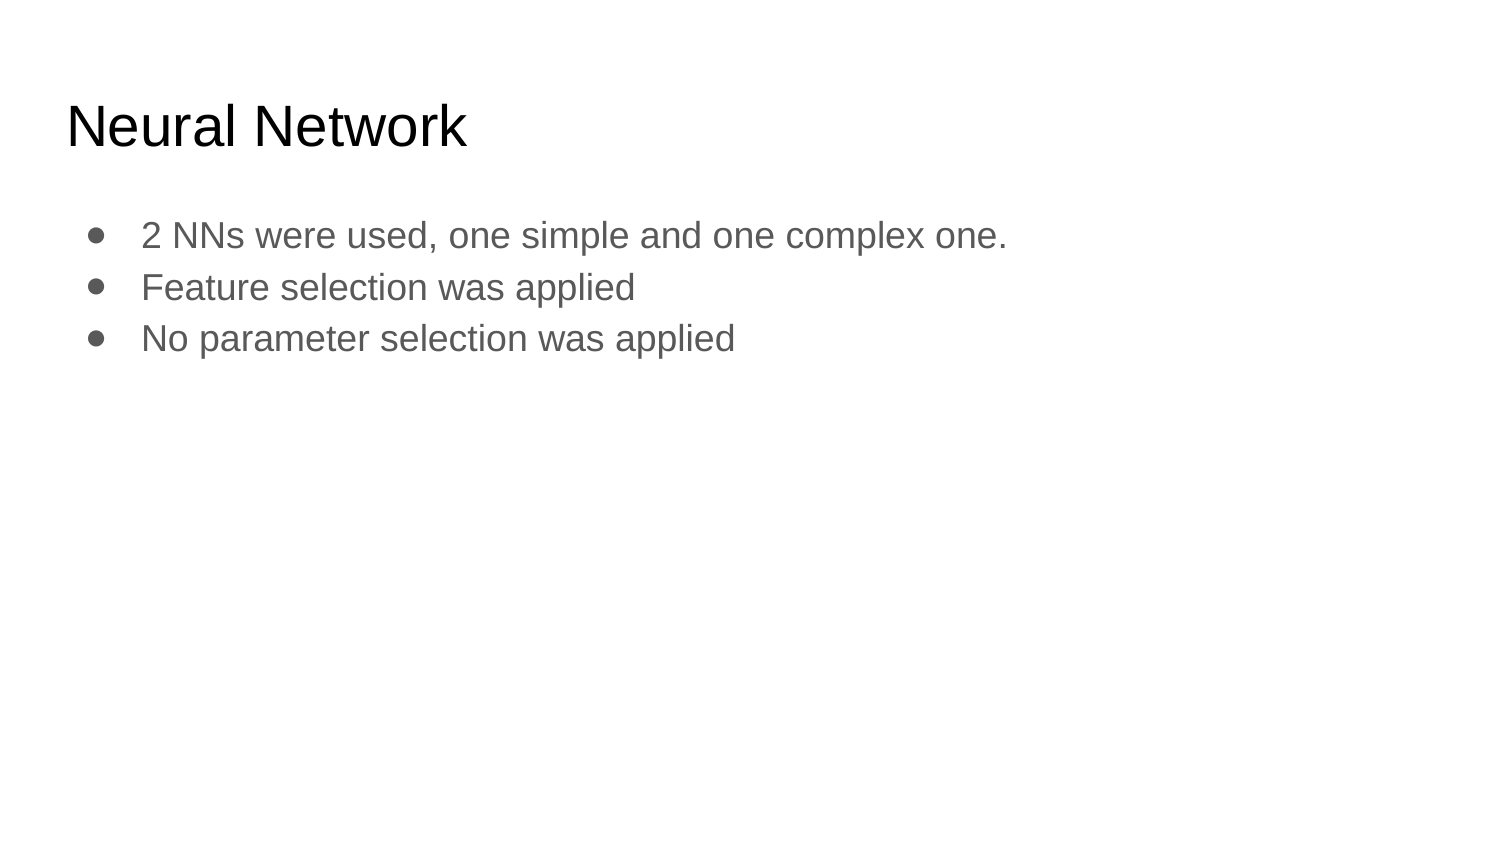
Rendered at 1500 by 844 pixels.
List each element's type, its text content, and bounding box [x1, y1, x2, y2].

list 2 NNs were used, one simple and one complex one. Feature selection was applied No parameter selection was applied [51, 189, 1449, 750]
title Neural Network [51, 72, 1449, 167]
